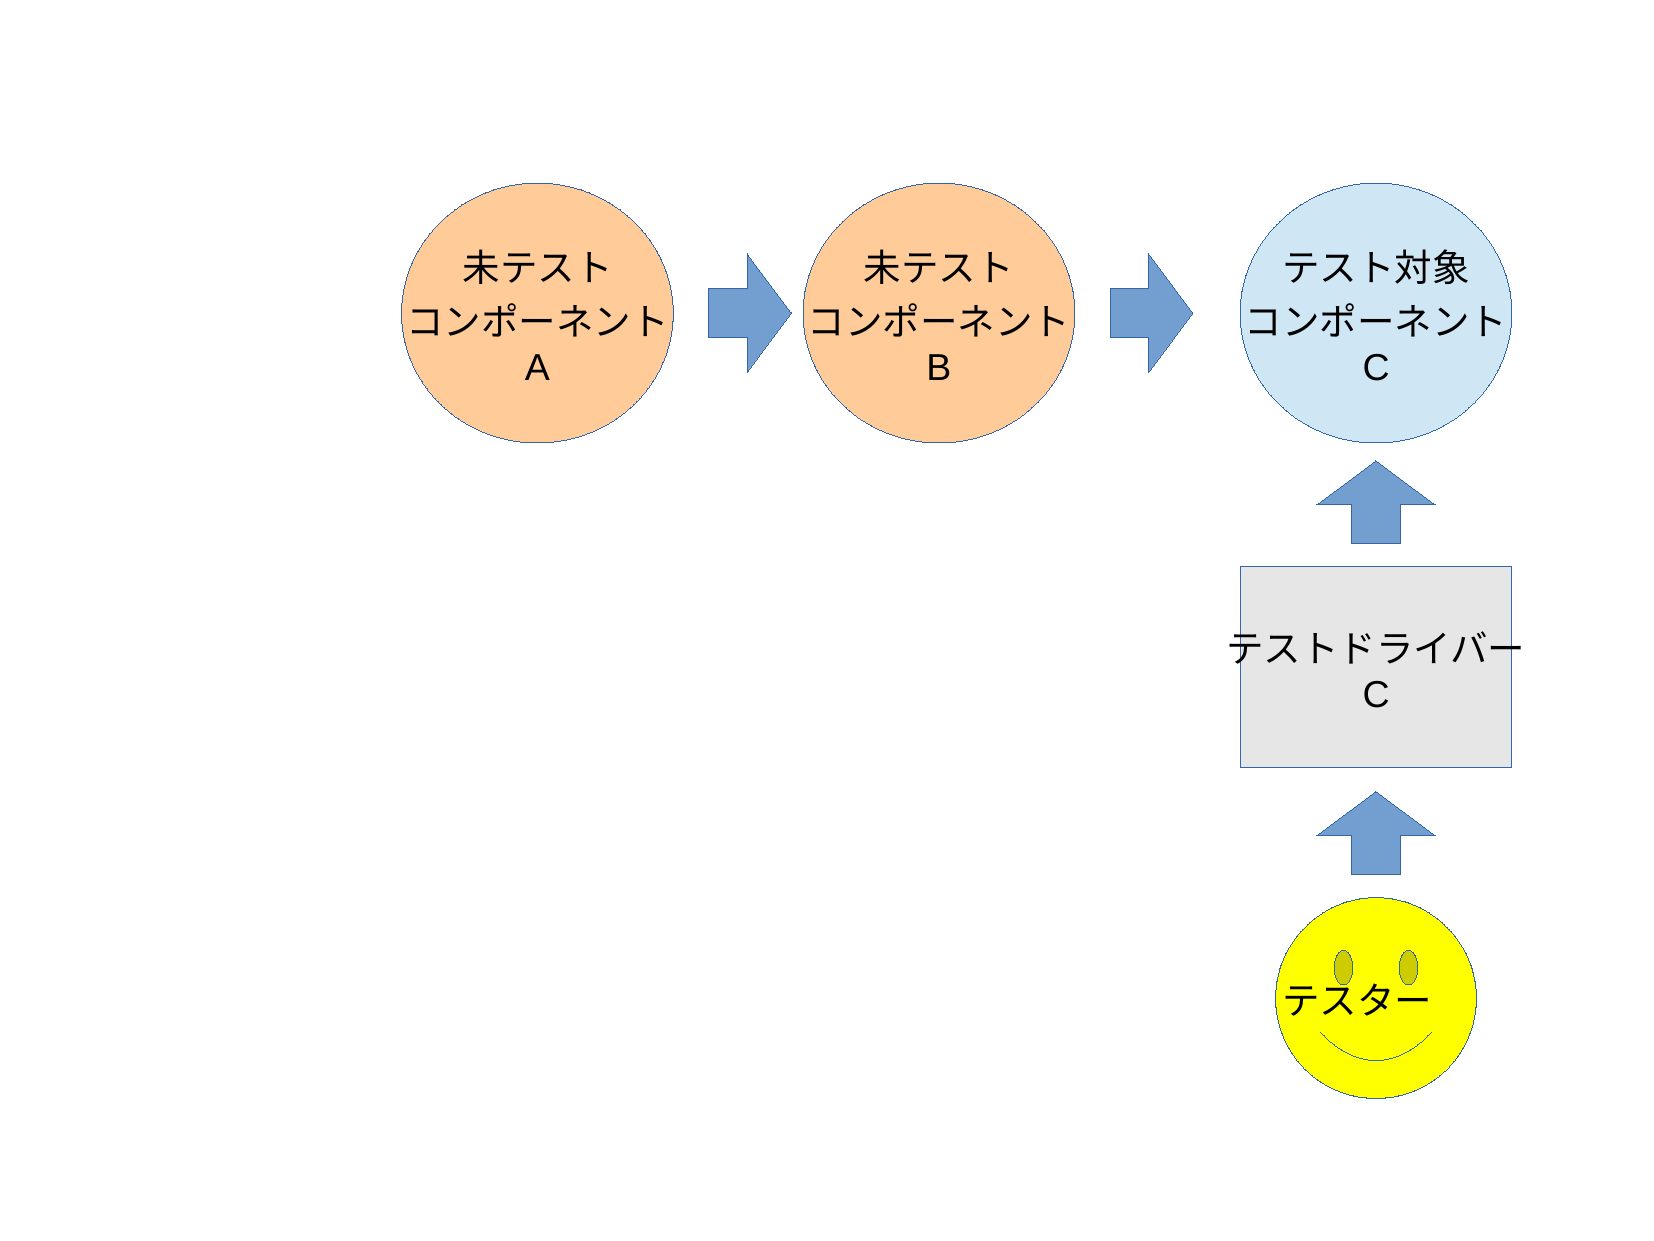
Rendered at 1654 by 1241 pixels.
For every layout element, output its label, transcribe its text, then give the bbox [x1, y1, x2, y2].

text_box [1316, 791, 1436, 875]
text_box 未テスト コンポーネント B [803, 183, 1075, 443]
text_box [1110, 253, 1193, 373]
text_box [1316, 460, 1436, 544]
text_box テスト対象 コンポーネント C [1240, 183, 1512, 443]
text_box 未テスト コンポーネント A [401, 183, 674, 443]
text_box [708, 253, 792, 373]
text_box テスター [1275, 897, 1477, 1099]
text_box テストドライバー C [1240, 566, 1512, 768]
